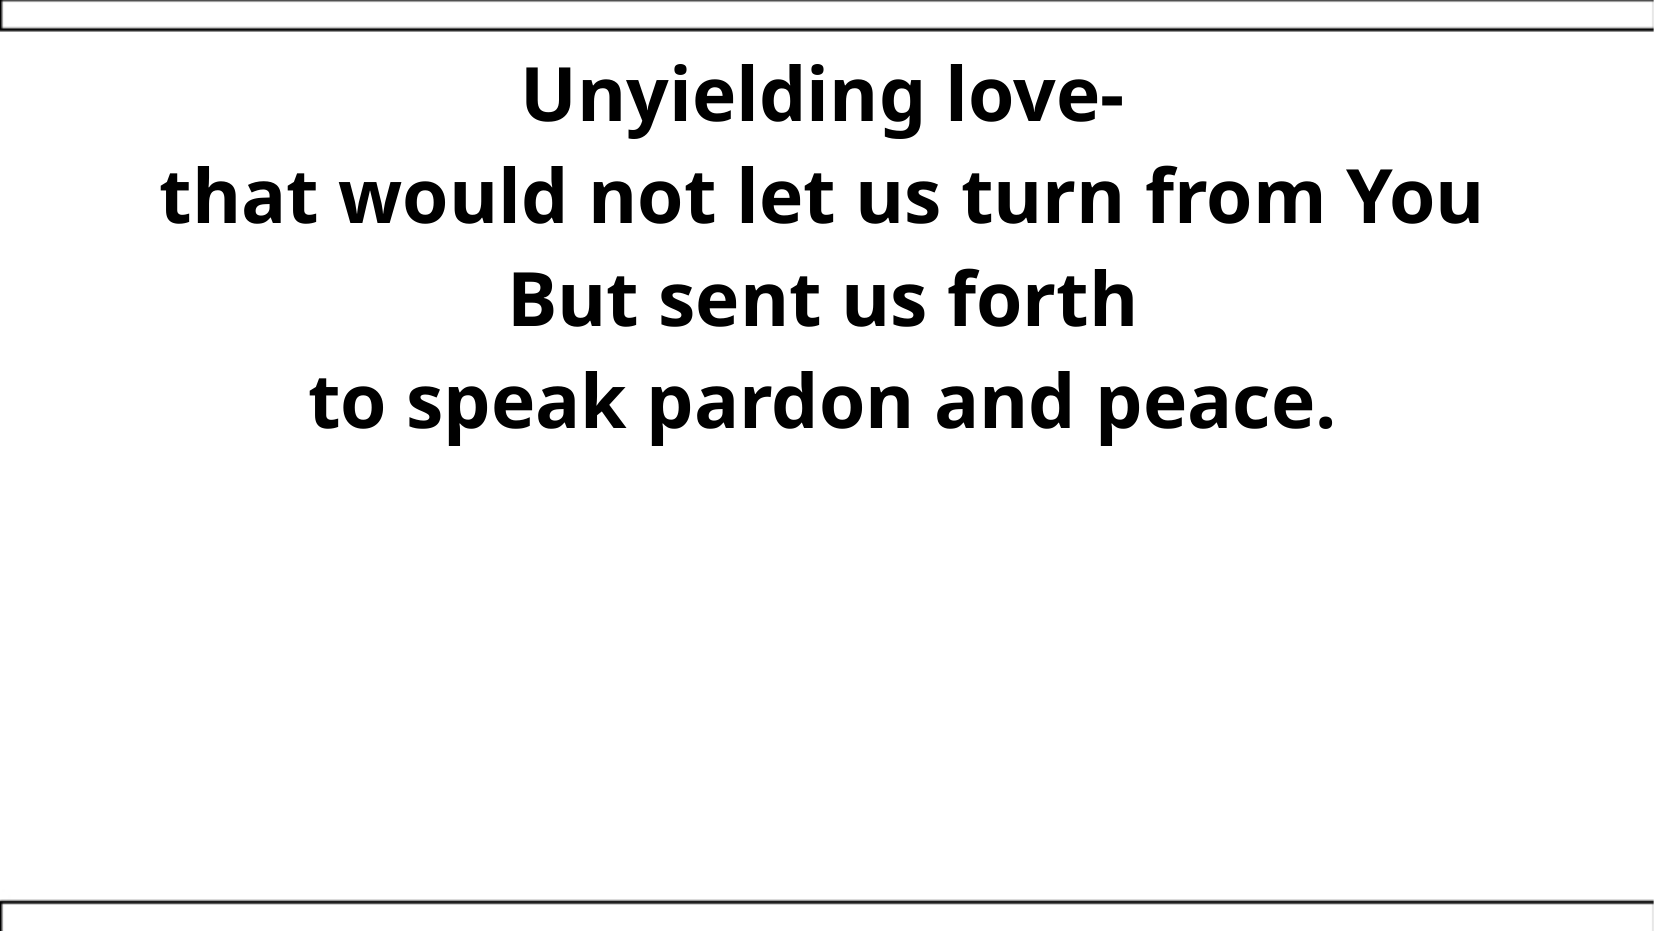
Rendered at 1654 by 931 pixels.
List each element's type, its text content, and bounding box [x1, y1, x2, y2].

picture [0, 0, 1654, 931]
text_box Unyielding love- that would not let us turn from You But sent us forth to speak pardon and peace. [95, 34, 1551, 449]
